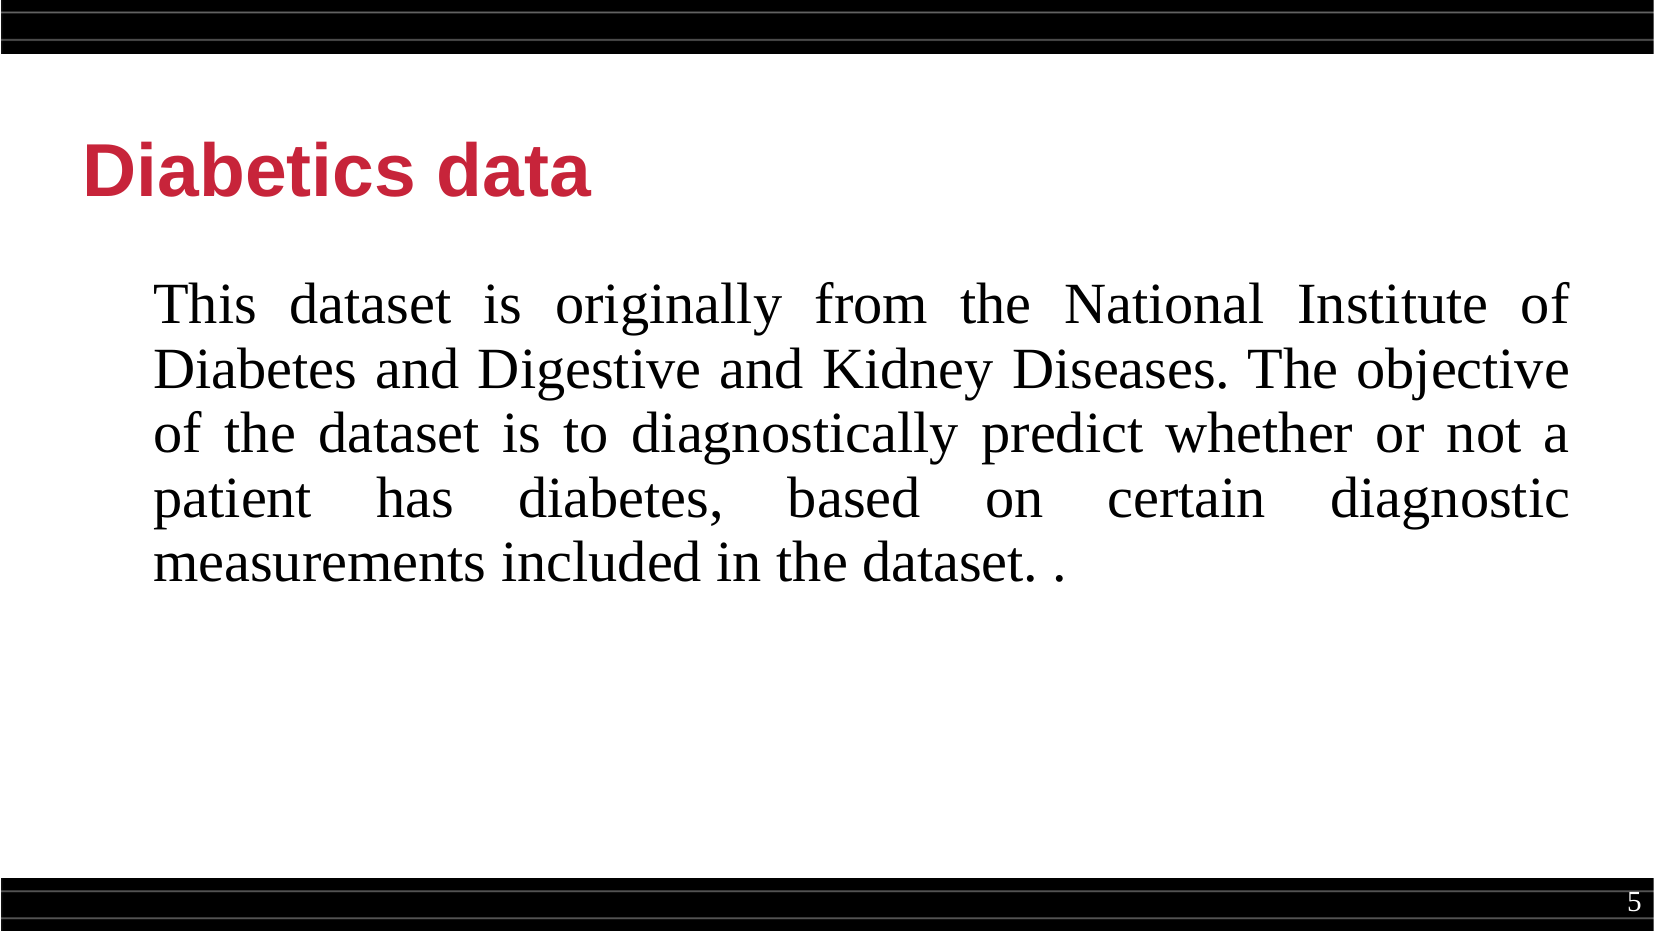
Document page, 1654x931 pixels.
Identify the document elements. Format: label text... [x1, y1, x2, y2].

picture [1, 0, 1654, 54]
title Diabetics data [82, 92, 1571, 249]
picture [1, 878, 1654, 931]
list This dataset is originally from the National Institute of Diabetes and Digestive and Kidney Diseases. The objective of the dataset is to diagnostically predict whether or not a patient has diabetes, based on certain diagnostic measurements included in the dataset. . [82, 271, 1571, 758]
